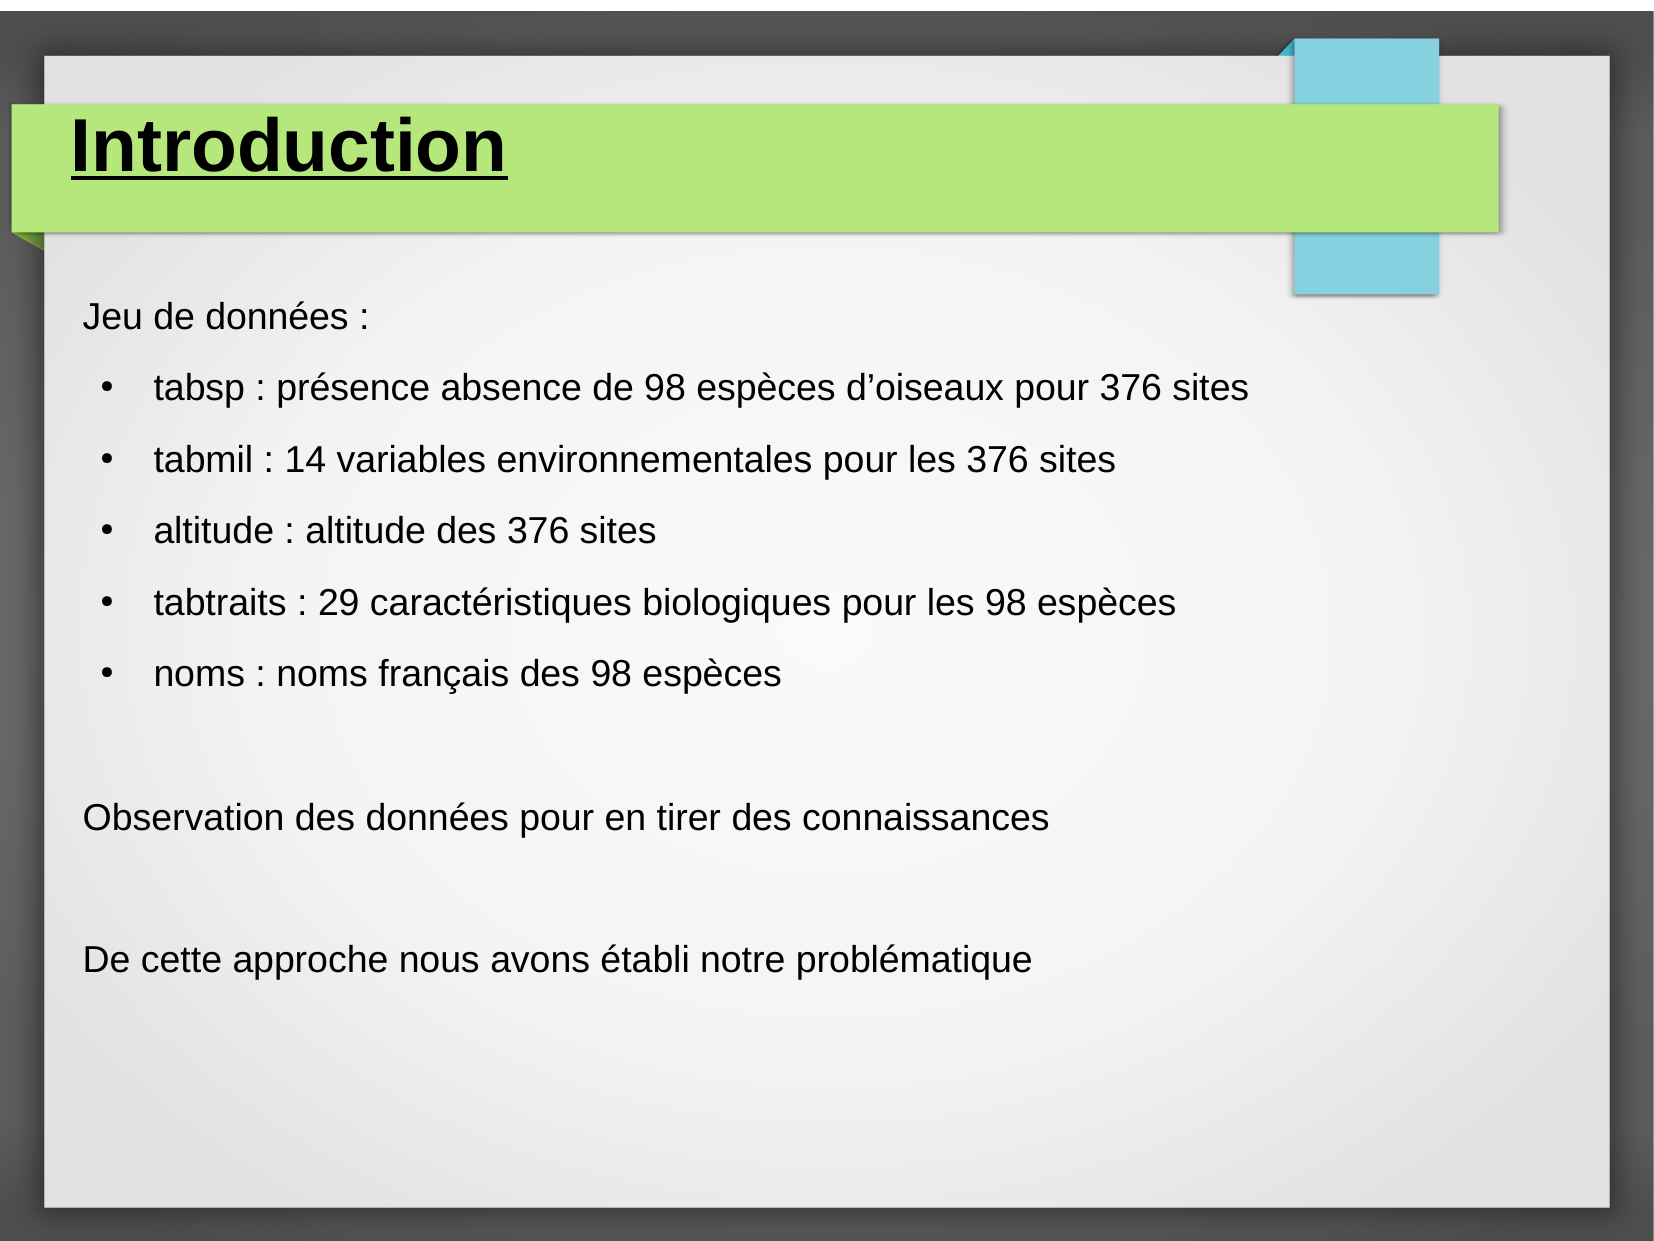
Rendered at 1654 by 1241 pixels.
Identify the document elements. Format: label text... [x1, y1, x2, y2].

list Jeu de données : tabsp : présence absence de 98 espèces d’oiseaux pour 376 sites tabmil : 14 variables environnementales pour les 376 sites altitude : altitude des 376 sites tabtraits : 29 caractéristiques biologiques pour les 98 espèces noms : noms français des 98 espèces Observation des données pour en tirer des connaissances De cette approche nous avons établi notre problématique [82, 295, 1571, 1015]
title Introduction [70, 103, 1252, 272]
picture [0, 11, 1654, 1241]
